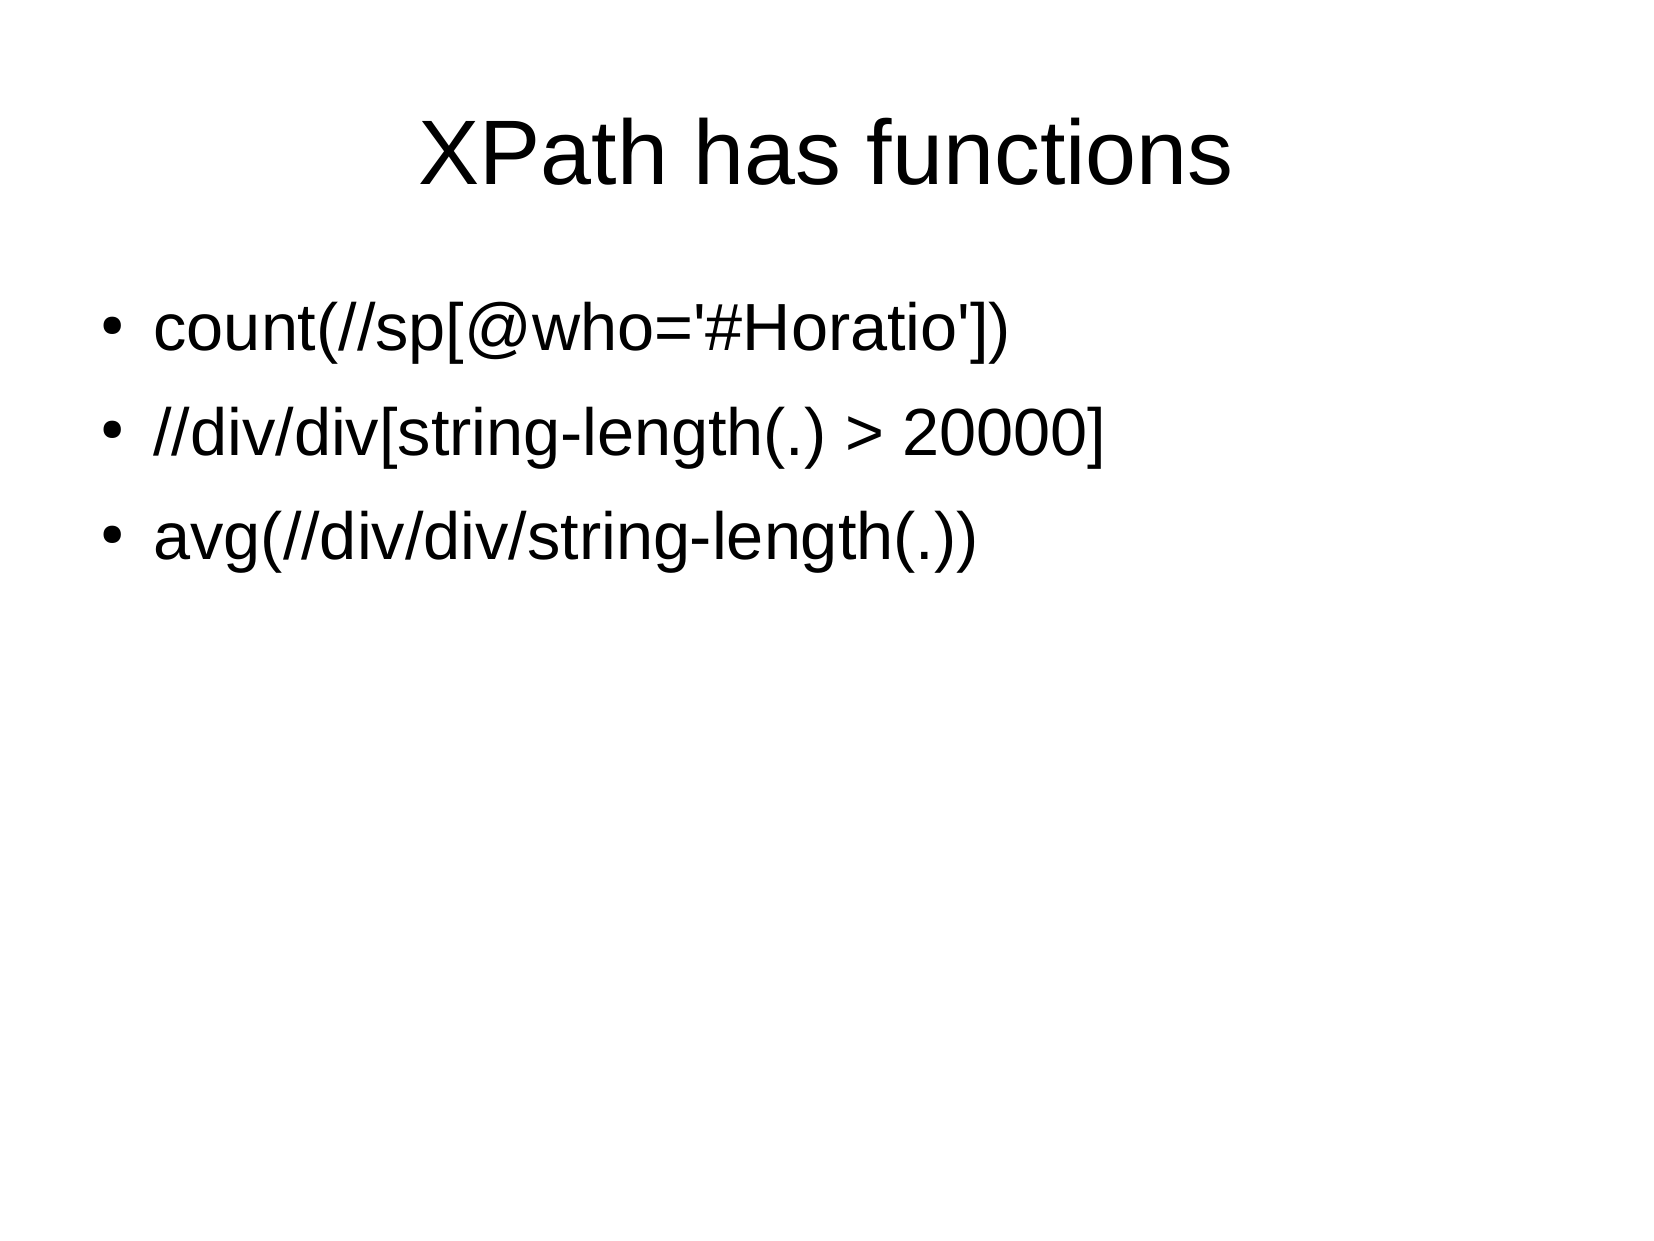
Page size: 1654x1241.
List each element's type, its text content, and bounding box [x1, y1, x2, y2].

title XPath has functions [82, 49, 1571, 257]
list count(//sp[@who='#Horatio']) //div/div[string-length(.) > 20000] avg(//div/div/string-length(.)) [82, 290, 1571, 1010]
